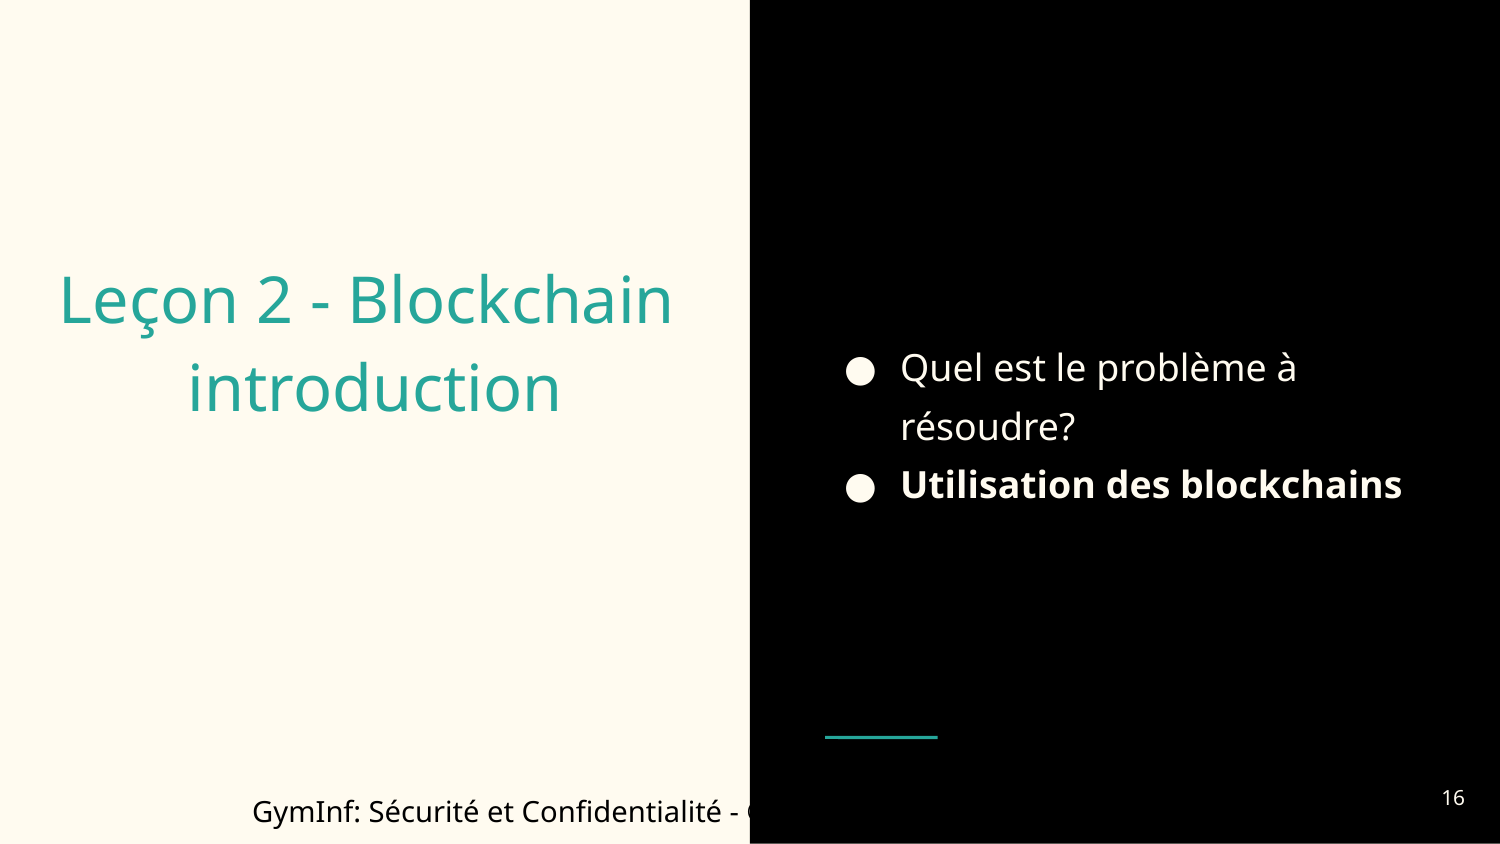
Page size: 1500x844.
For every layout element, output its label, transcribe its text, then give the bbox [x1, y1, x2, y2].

title Leçon 2 - Blockchain introduction [43, 226, 708, 446]
list Quel est le problème à résoudre? Utilisation des blockchains [810, 118, 1440, 725]
slide_number <number> [1389, 764, 1480, 830]
